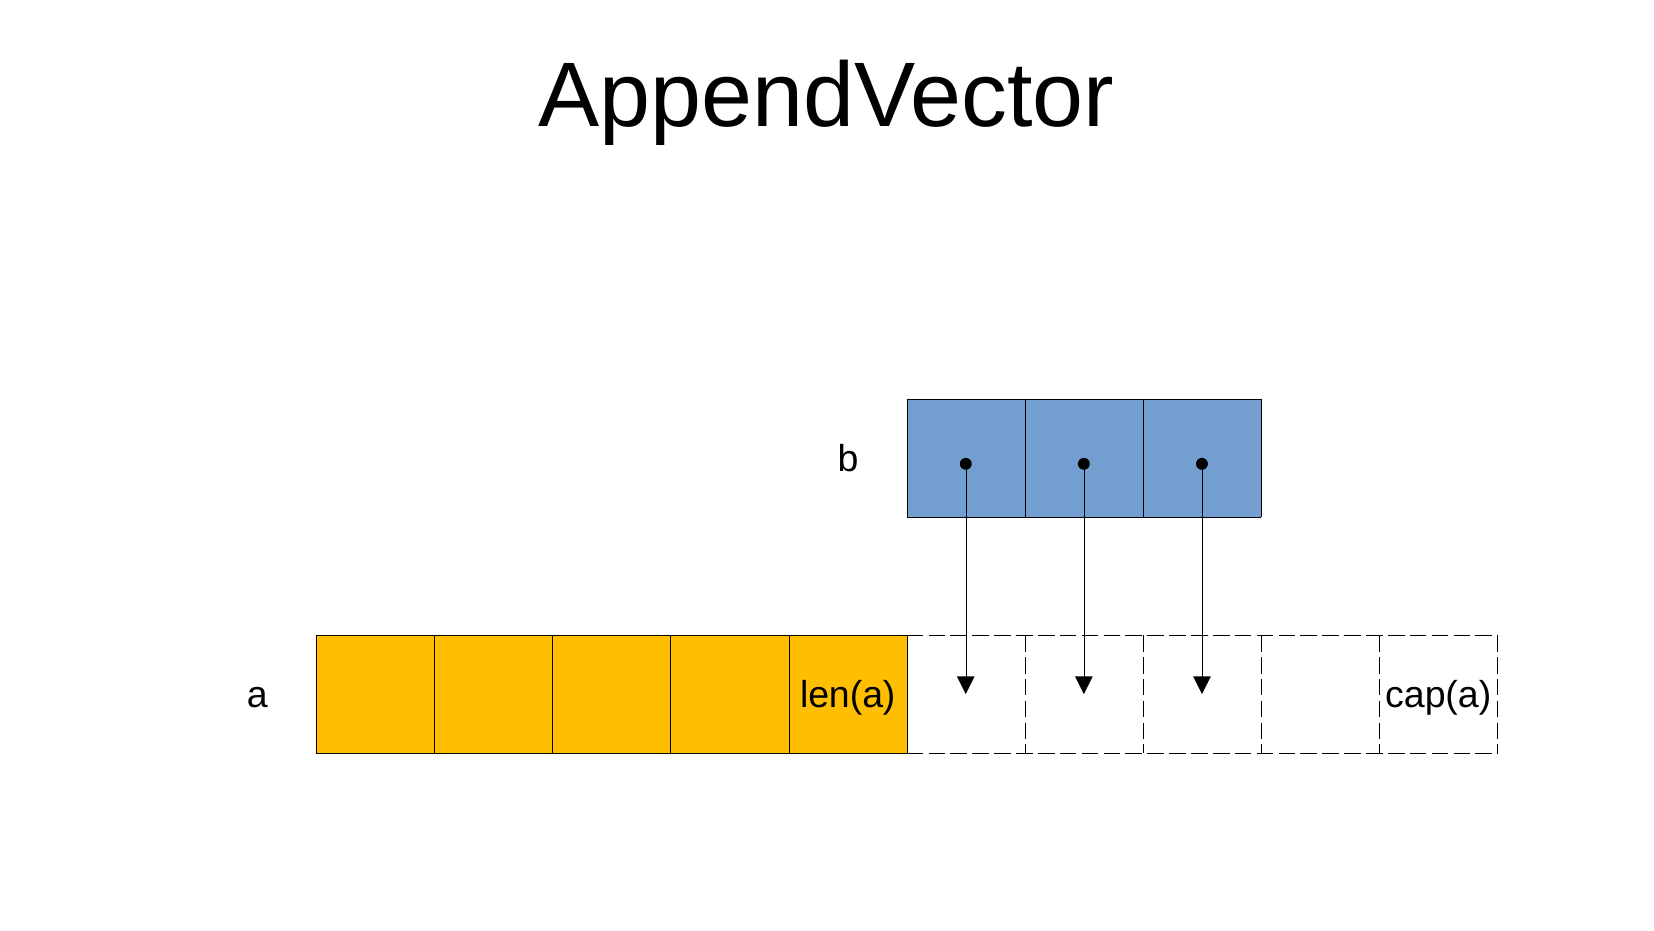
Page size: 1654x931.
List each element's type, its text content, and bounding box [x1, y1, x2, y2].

table_cell [435, 636, 552, 753]
table_cell [434, 517, 552, 635]
table_cell [908, 635, 1025, 753]
table_cell [1261, 281, 1379, 399]
table_cell [908, 400, 1025, 517]
table_header [1143, 163, 1261, 281]
table_cell [1379, 399, 1497, 517]
title AppendVector [389, 35, 1264, 154]
table_cell [671, 517, 789, 635]
table_cell [789, 517, 907, 635]
table_cell [1143, 281, 1261, 399]
table_cell [1143, 635, 1261, 753]
table_cell [1025, 635, 1143, 753]
table_cell [907, 518, 966, 635]
table_cell [316, 399, 434, 517]
table_cell [1262, 399, 1379, 517]
table_cell [1025, 518, 1084, 635]
table_cell [552, 517, 671, 635]
table_cell [198, 517, 316, 635]
table_cell [198, 399, 316, 517]
table_cell [1026, 400, 1143, 517]
table_header [552, 163, 671, 281]
table_cell b [789, 399, 907, 517]
table_header [671, 163, 789, 281]
table_cell [434, 399, 552, 517]
table_cell [1379, 517, 1497, 635]
table_cell [316, 281, 434, 399]
table_cell [198, 281, 316, 399]
table_cell [1261, 635, 1379, 753]
table_cell [1261, 517, 1379, 635]
table_cell [967, 518, 1025, 635]
table_header [316, 163, 434, 281]
table_header [1379, 163, 1497, 281]
table_header [198, 163, 316, 281]
table_header [1261, 163, 1379, 281]
table_cell [671, 636, 789, 753]
table_cell len(a) [790, 636, 907, 753]
table_header [434, 163, 552, 281]
table_cell [1144, 400, 1261, 517]
table_cell [789, 281, 907, 399]
table_cell [552, 399, 671, 517]
table_cell [1143, 518, 1202, 635]
table_header [907, 163, 1025, 281]
table_cell [434, 281, 552, 399]
table_cell [907, 281, 1025, 399]
table_cell [1085, 518, 1143, 635]
table_cell [671, 281, 789, 399]
table_cell [671, 399, 789, 517]
table_cell [553, 636, 670, 753]
table_cell [1203, 518, 1261, 635]
table_cell [1025, 281, 1143, 399]
table_header [789, 163, 907, 281]
table_cell [316, 517, 434, 635]
table_cell [317, 636, 434, 753]
table_cell [1379, 281, 1497, 399]
table_header [1025, 163, 1143, 281]
table_cell [552, 281, 671, 399]
table_cell cap(a) [1379, 635, 1497, 753]
table_cell a [198, 635, 316, 753]
